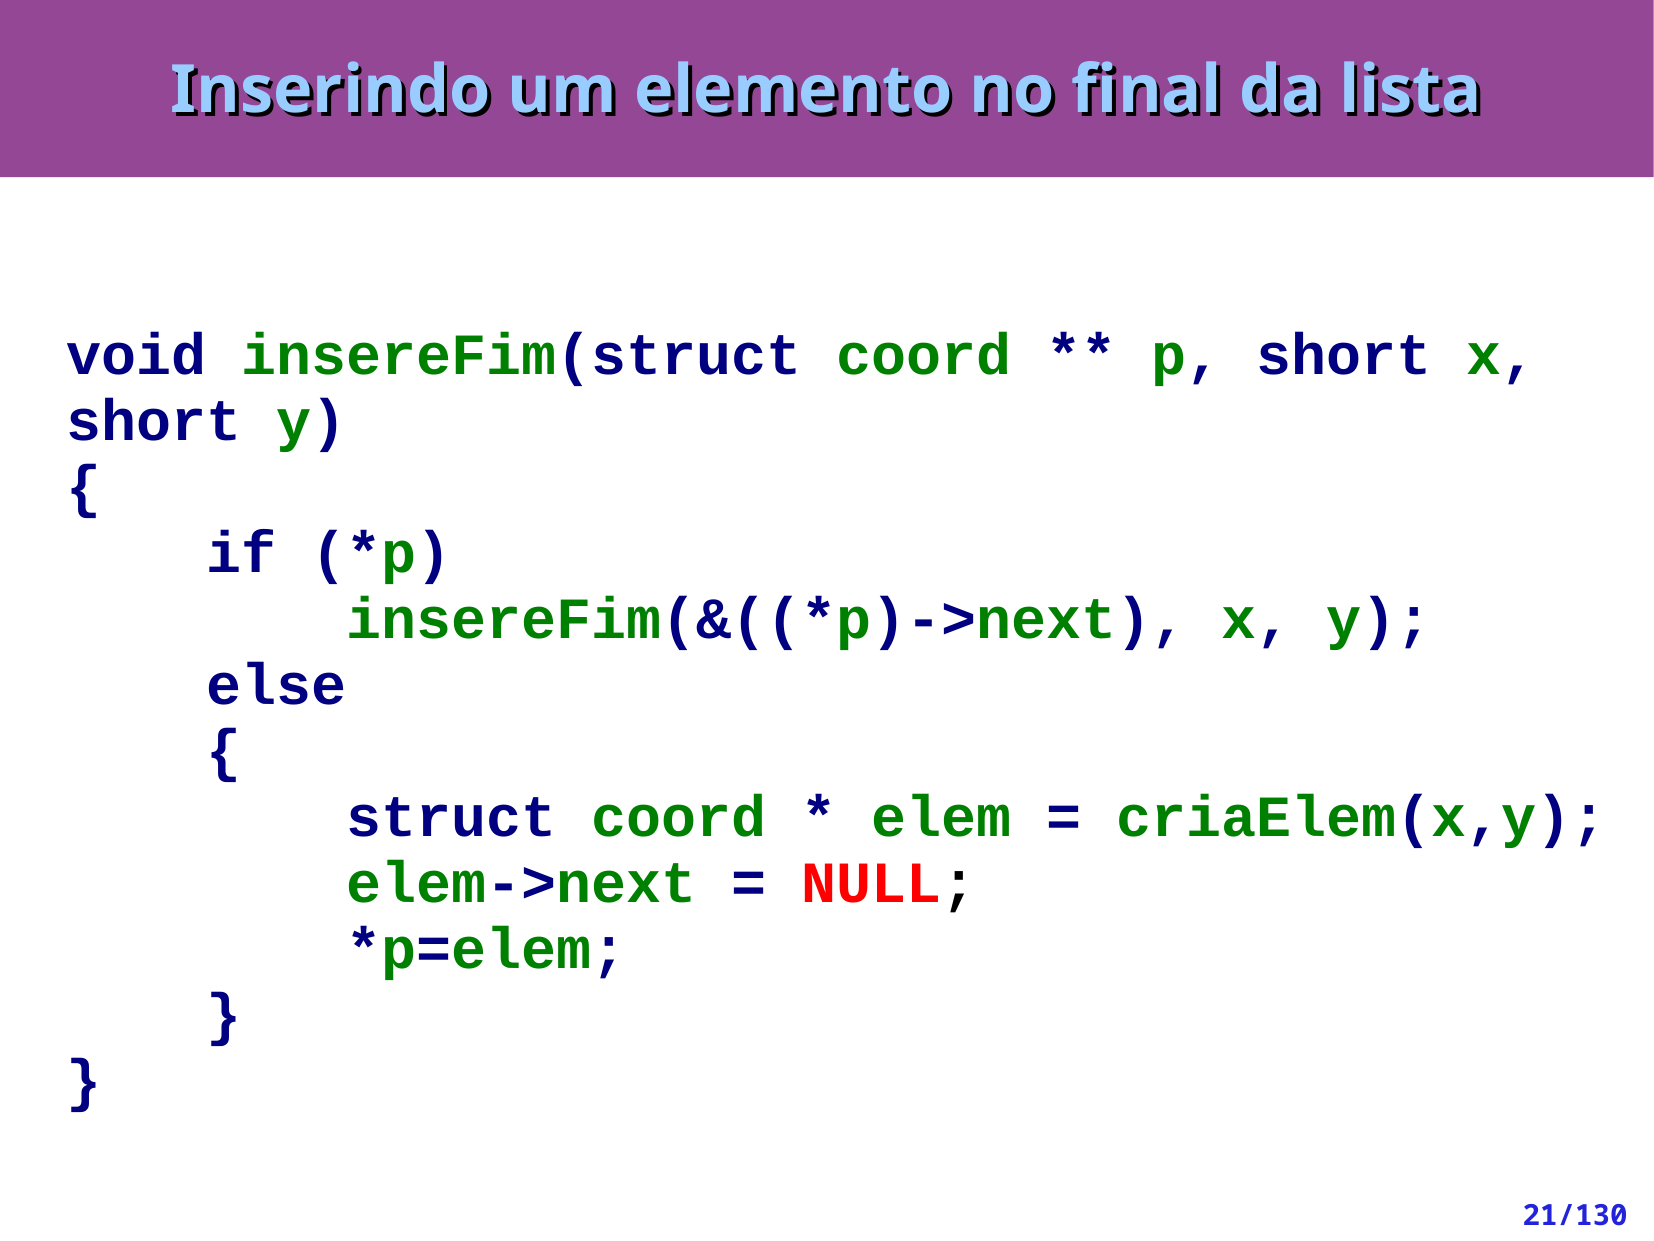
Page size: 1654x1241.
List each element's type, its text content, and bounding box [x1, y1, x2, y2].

text_box void insereFim(struct coord ** p, short x, short y) { if (*p) insereFim(&((*p)->next), x, y); else { struct coord * elem = criaElem(x,y); elem->next = NULL; *p=elem; } } [51, 318, 1654, 1103]
title Inserindo um elemento no final da lista [82, 0, 1571, 176]
